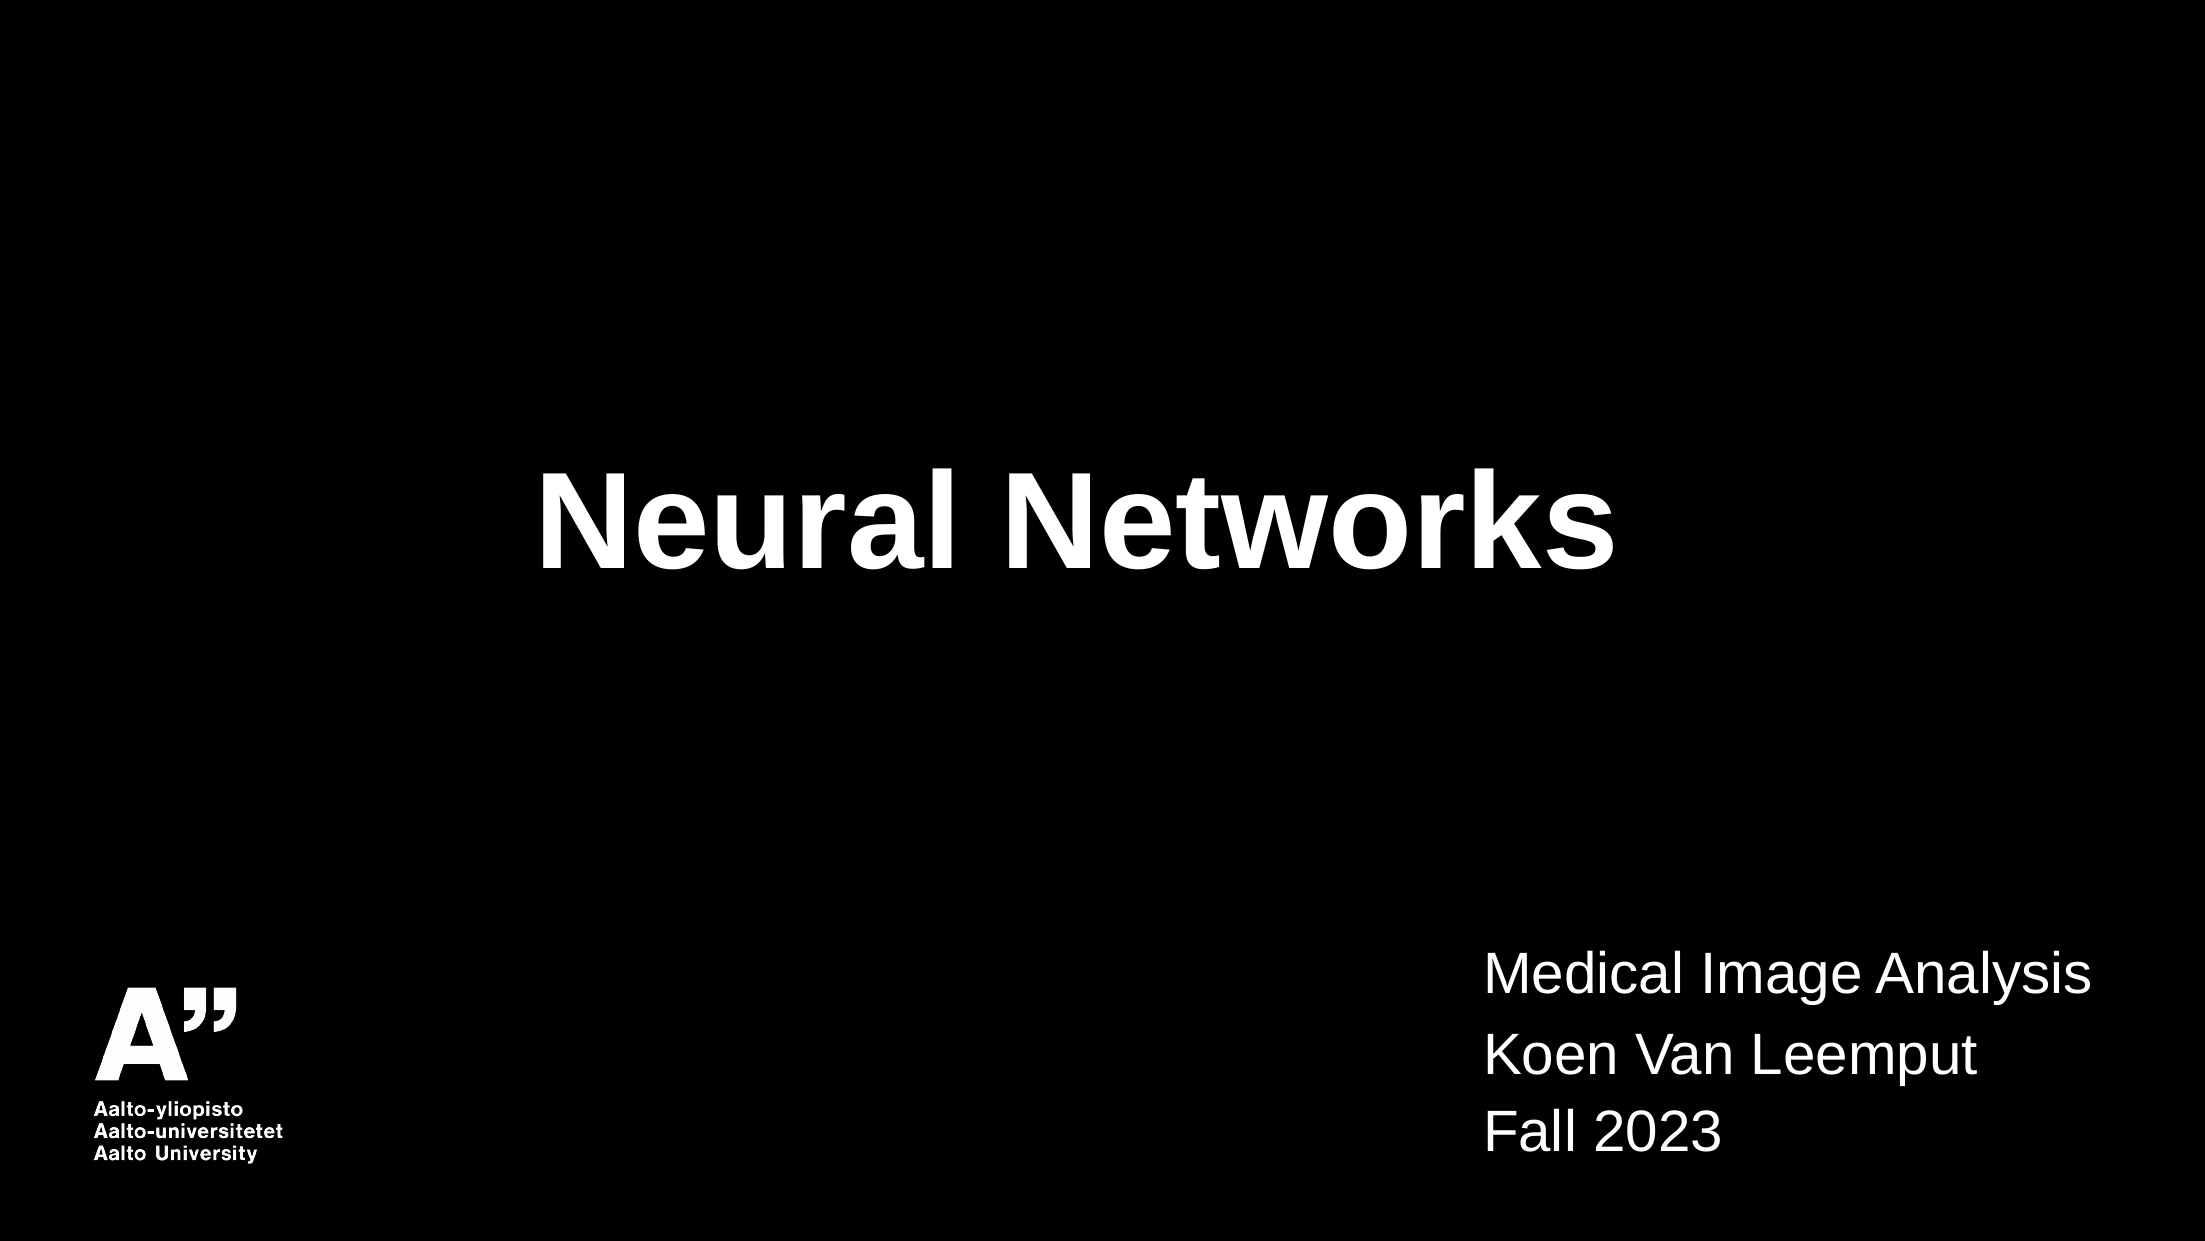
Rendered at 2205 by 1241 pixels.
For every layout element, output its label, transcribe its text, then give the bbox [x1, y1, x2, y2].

list Fall 2023 [1468, 1094, 2205, 1143]
list Neural Networks [425, 496, 1729, 606]
list Koen Van Leemput [1468, 1016, 2205, 1065]
picture [0, 894, 376, 1241]
list Medical Image Analysis [1468, 935, 2205, 984]
